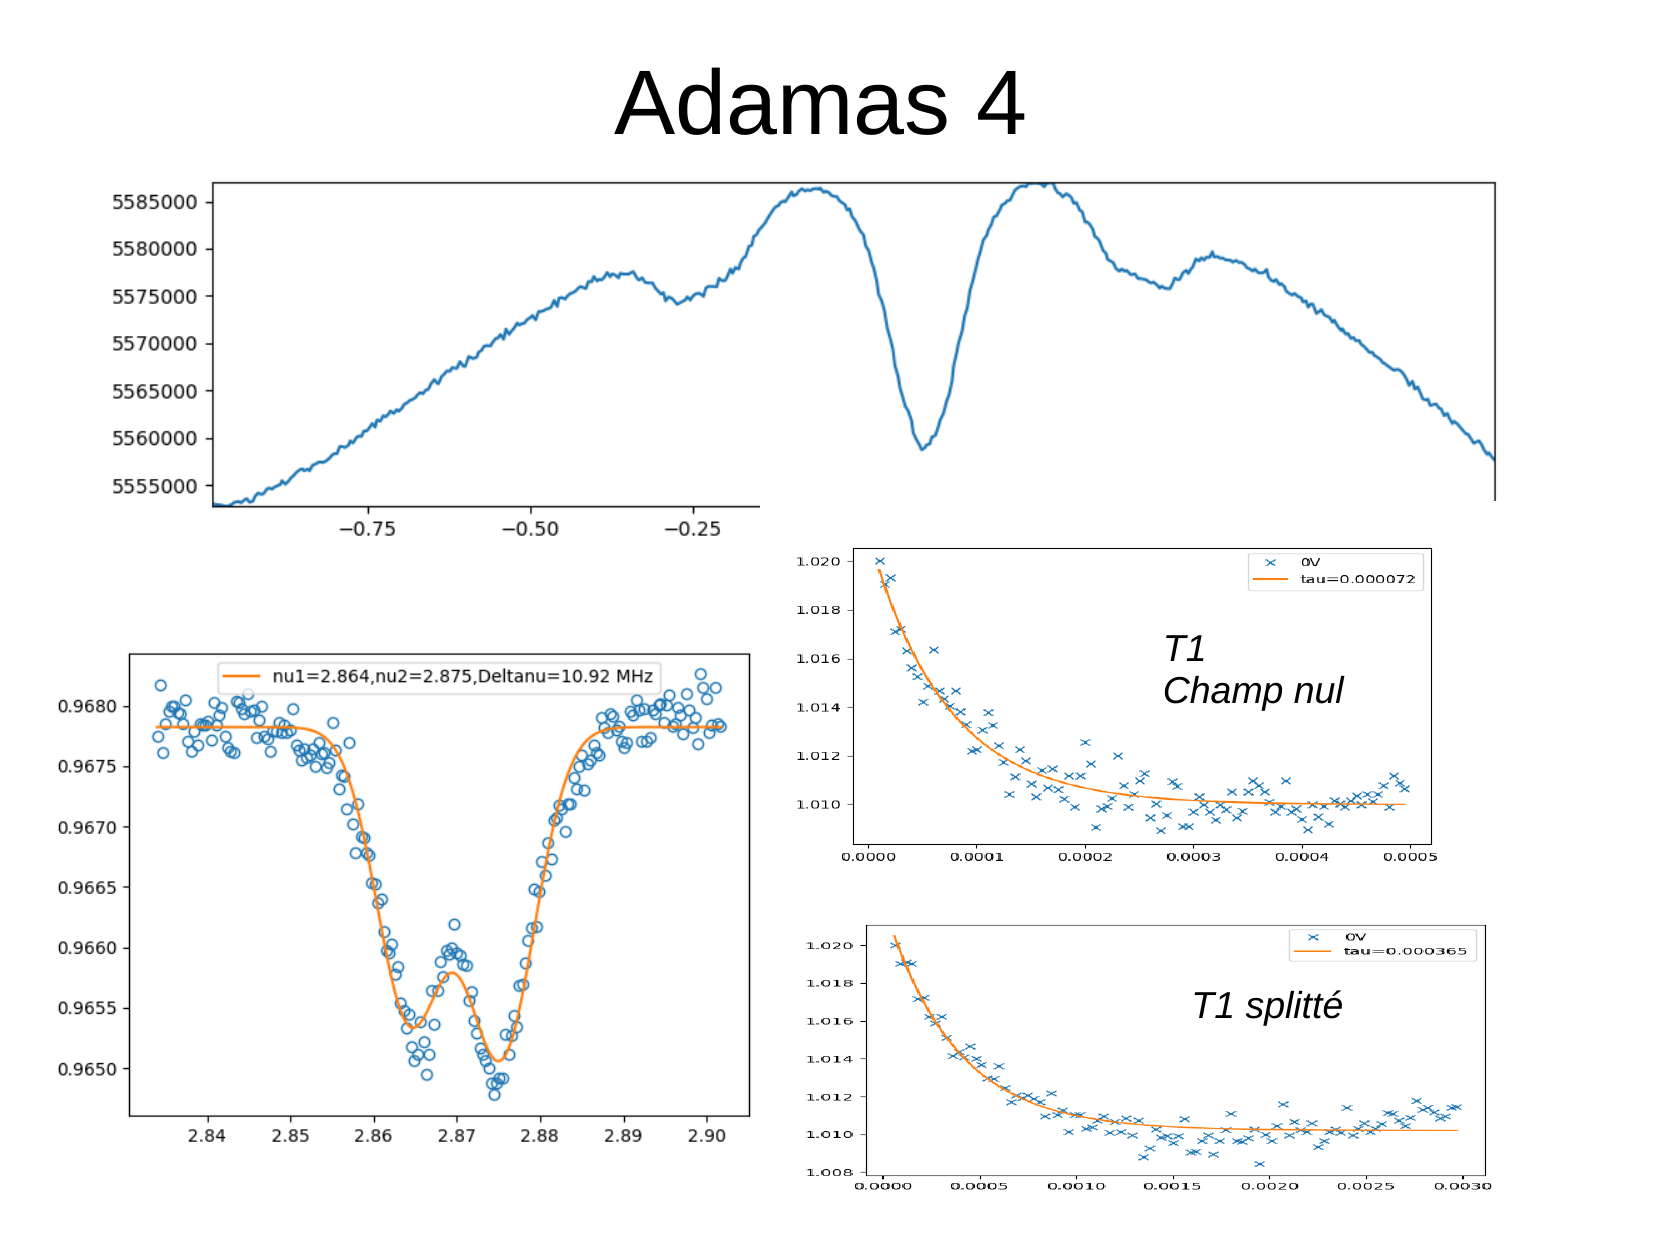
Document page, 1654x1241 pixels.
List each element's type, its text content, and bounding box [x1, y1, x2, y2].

text_box T1 Champ nul [1148, 620, 1359, 719]
title Adamas 4 [76, 0, 1565, 207]
text_box T1 splitté [1176, 976, 1359, 1034]
picture [29, 147, 1565, 1211]
